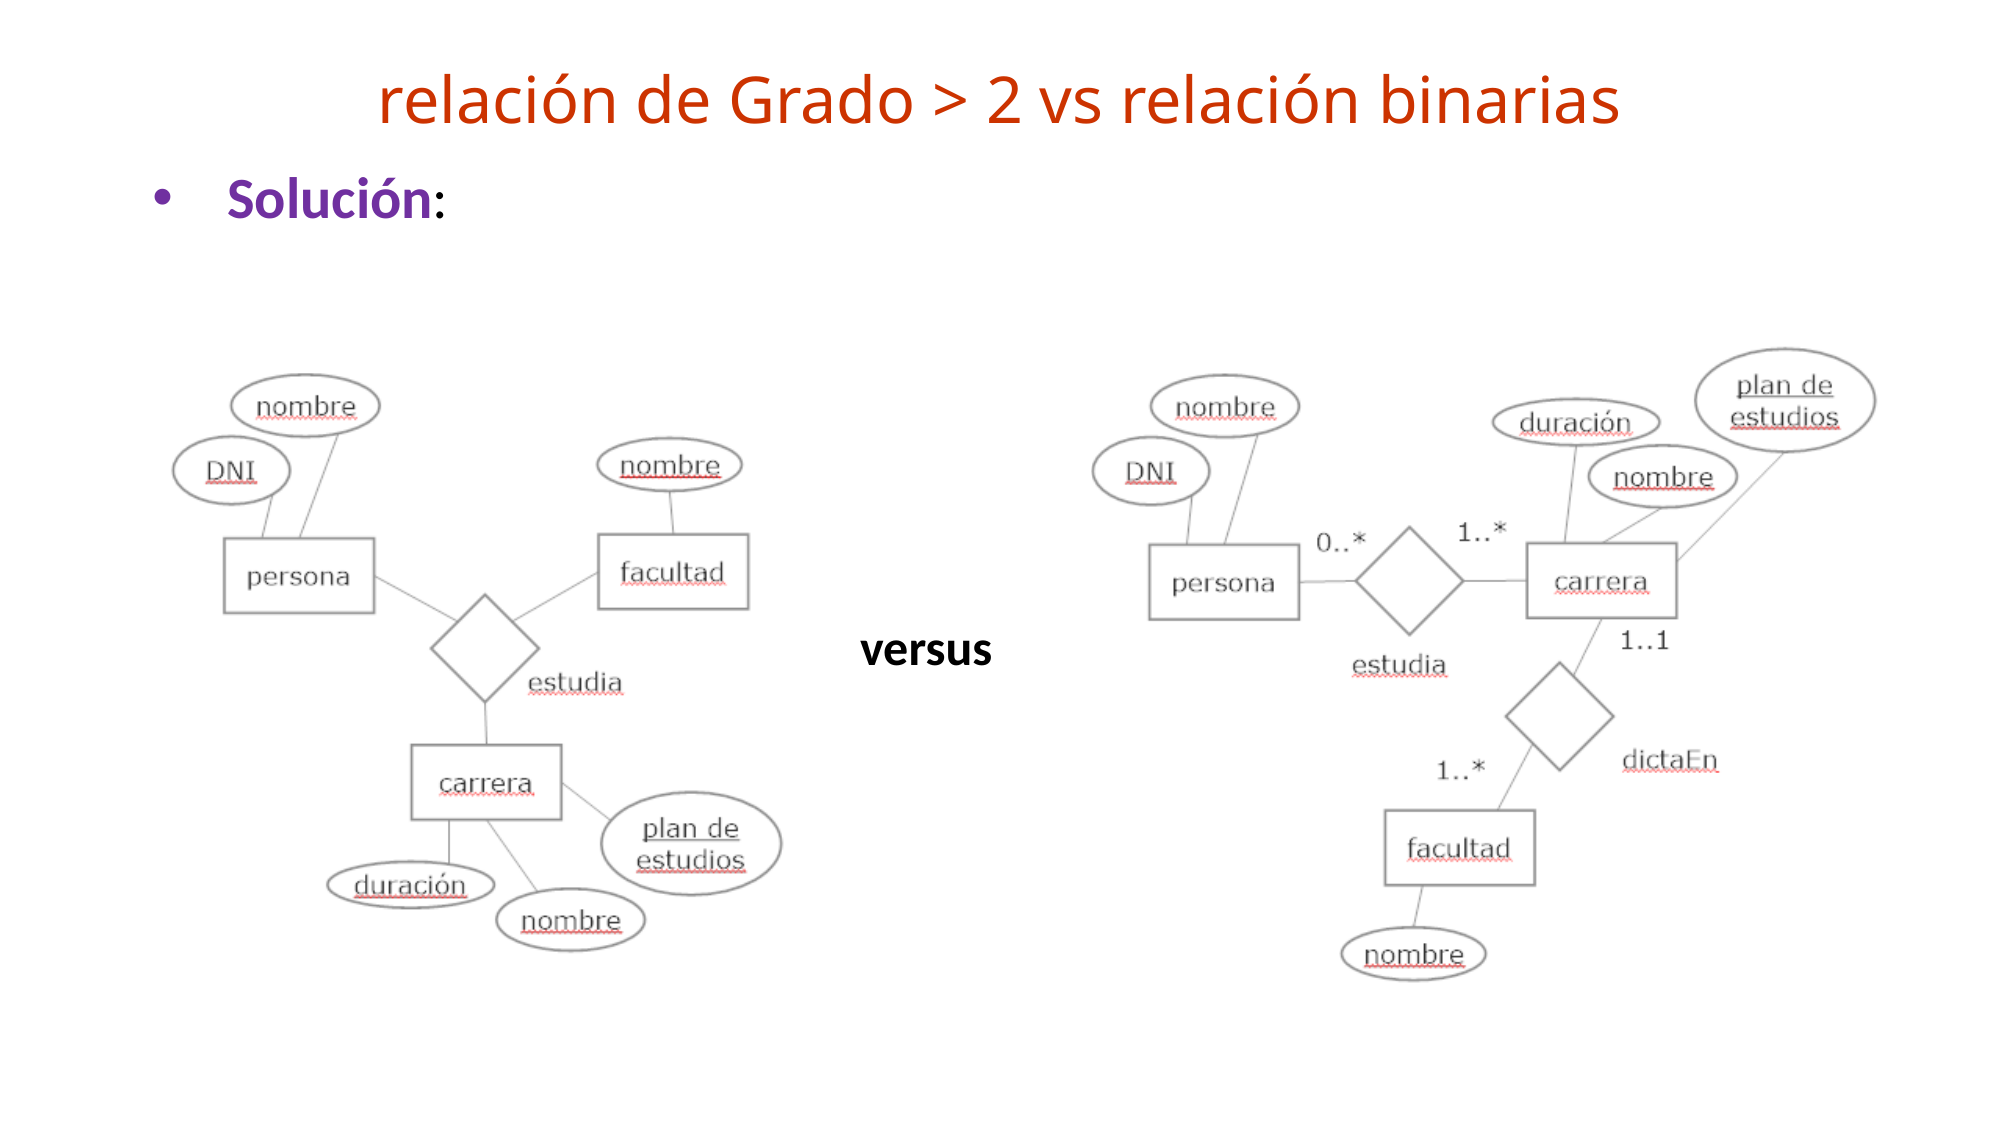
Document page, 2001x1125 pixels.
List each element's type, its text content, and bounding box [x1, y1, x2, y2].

list Solución: [137, 160, 1641, 248]
title relación de Grado > 2 vs relación binarias [137, 59, 1863, 147]
picture [1091, 330, 1893, 989]
text_box versus [844, 607, 1023, 683]
picture [137, 347, 818, 969]
